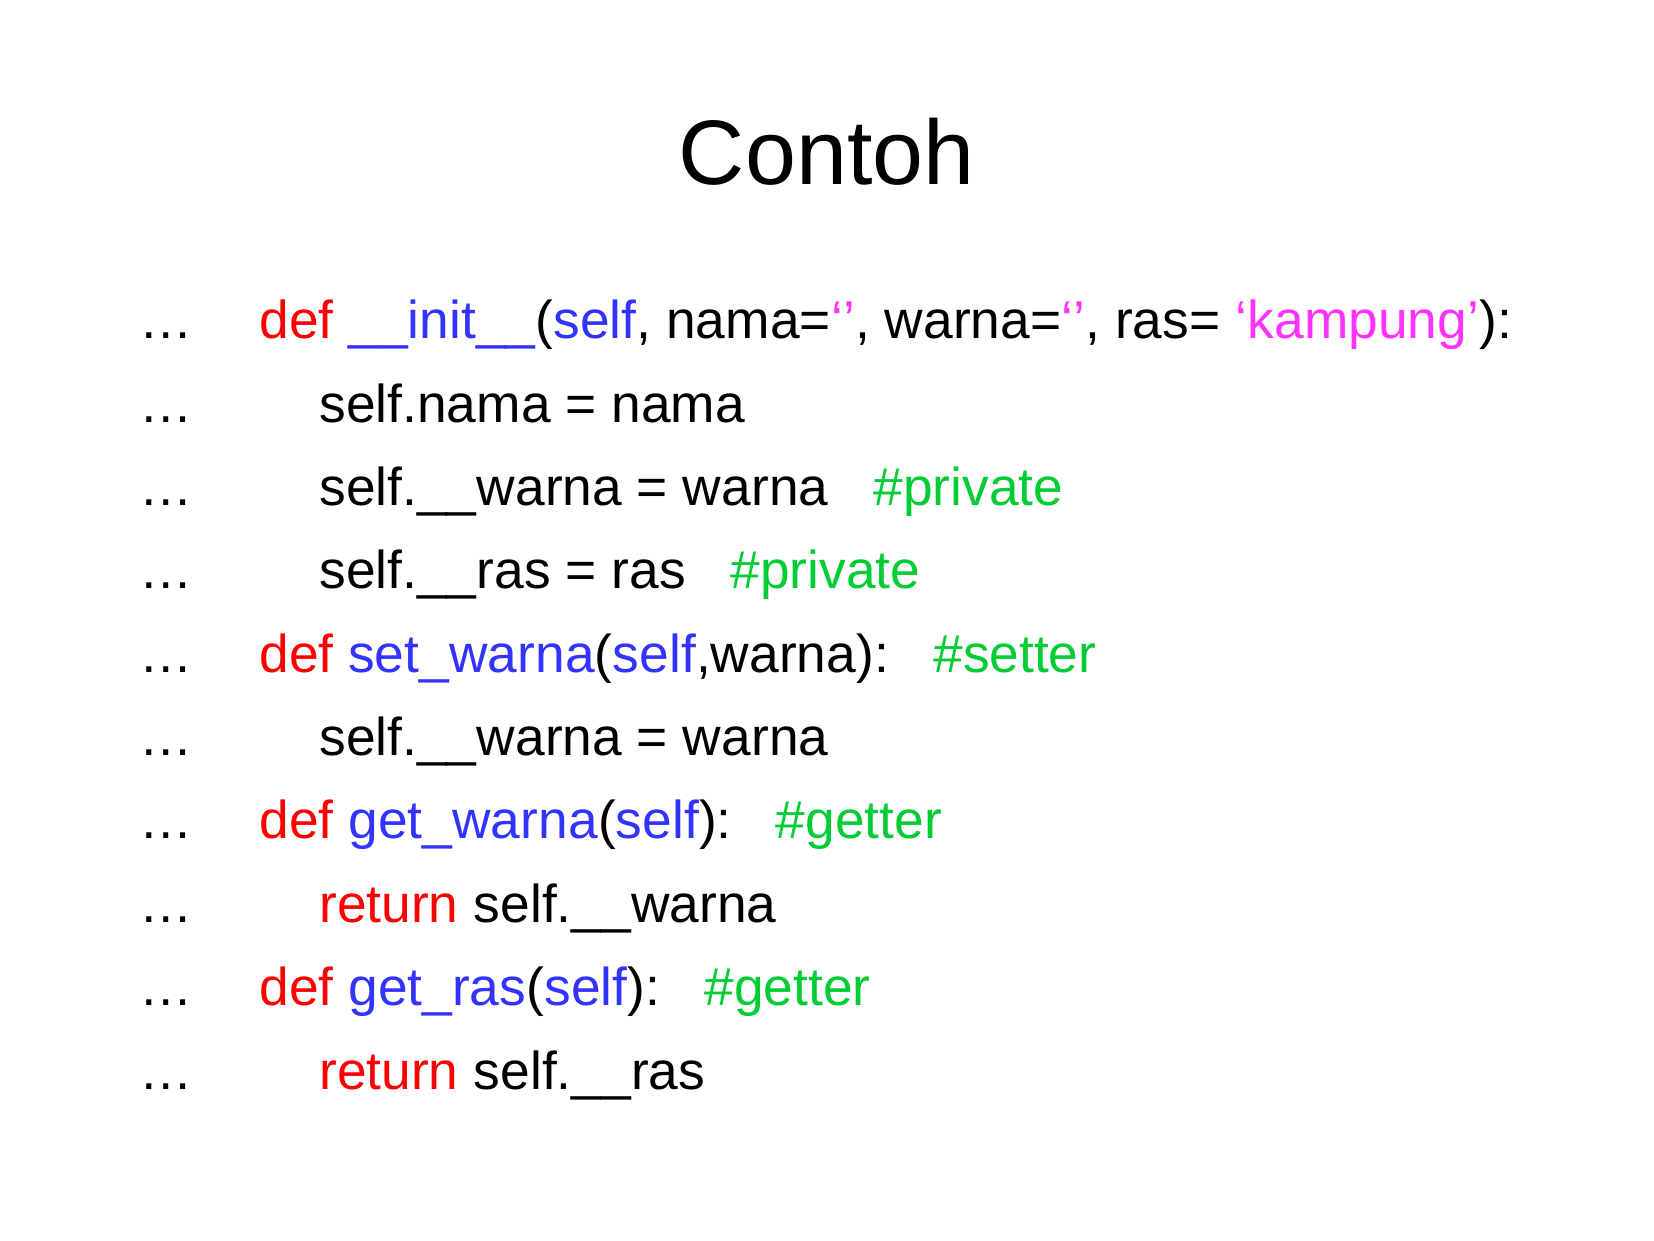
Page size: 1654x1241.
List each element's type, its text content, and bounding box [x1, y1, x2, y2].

list … def __init__(self, nama=‘’, warna=‘’, ras= ‘kampung’): … self.nama = nama … self.__warna = warna #private … self.__ras = ras #private … def set_warna(self,warna): #setter … self.__warna = warna … def get_warna(self): #getter … return self.__warna … def get_ras(self): #getter … return self.__ras [82, 290, 1571, 1111]
title Contoh [82, 49, 1571, 257]
